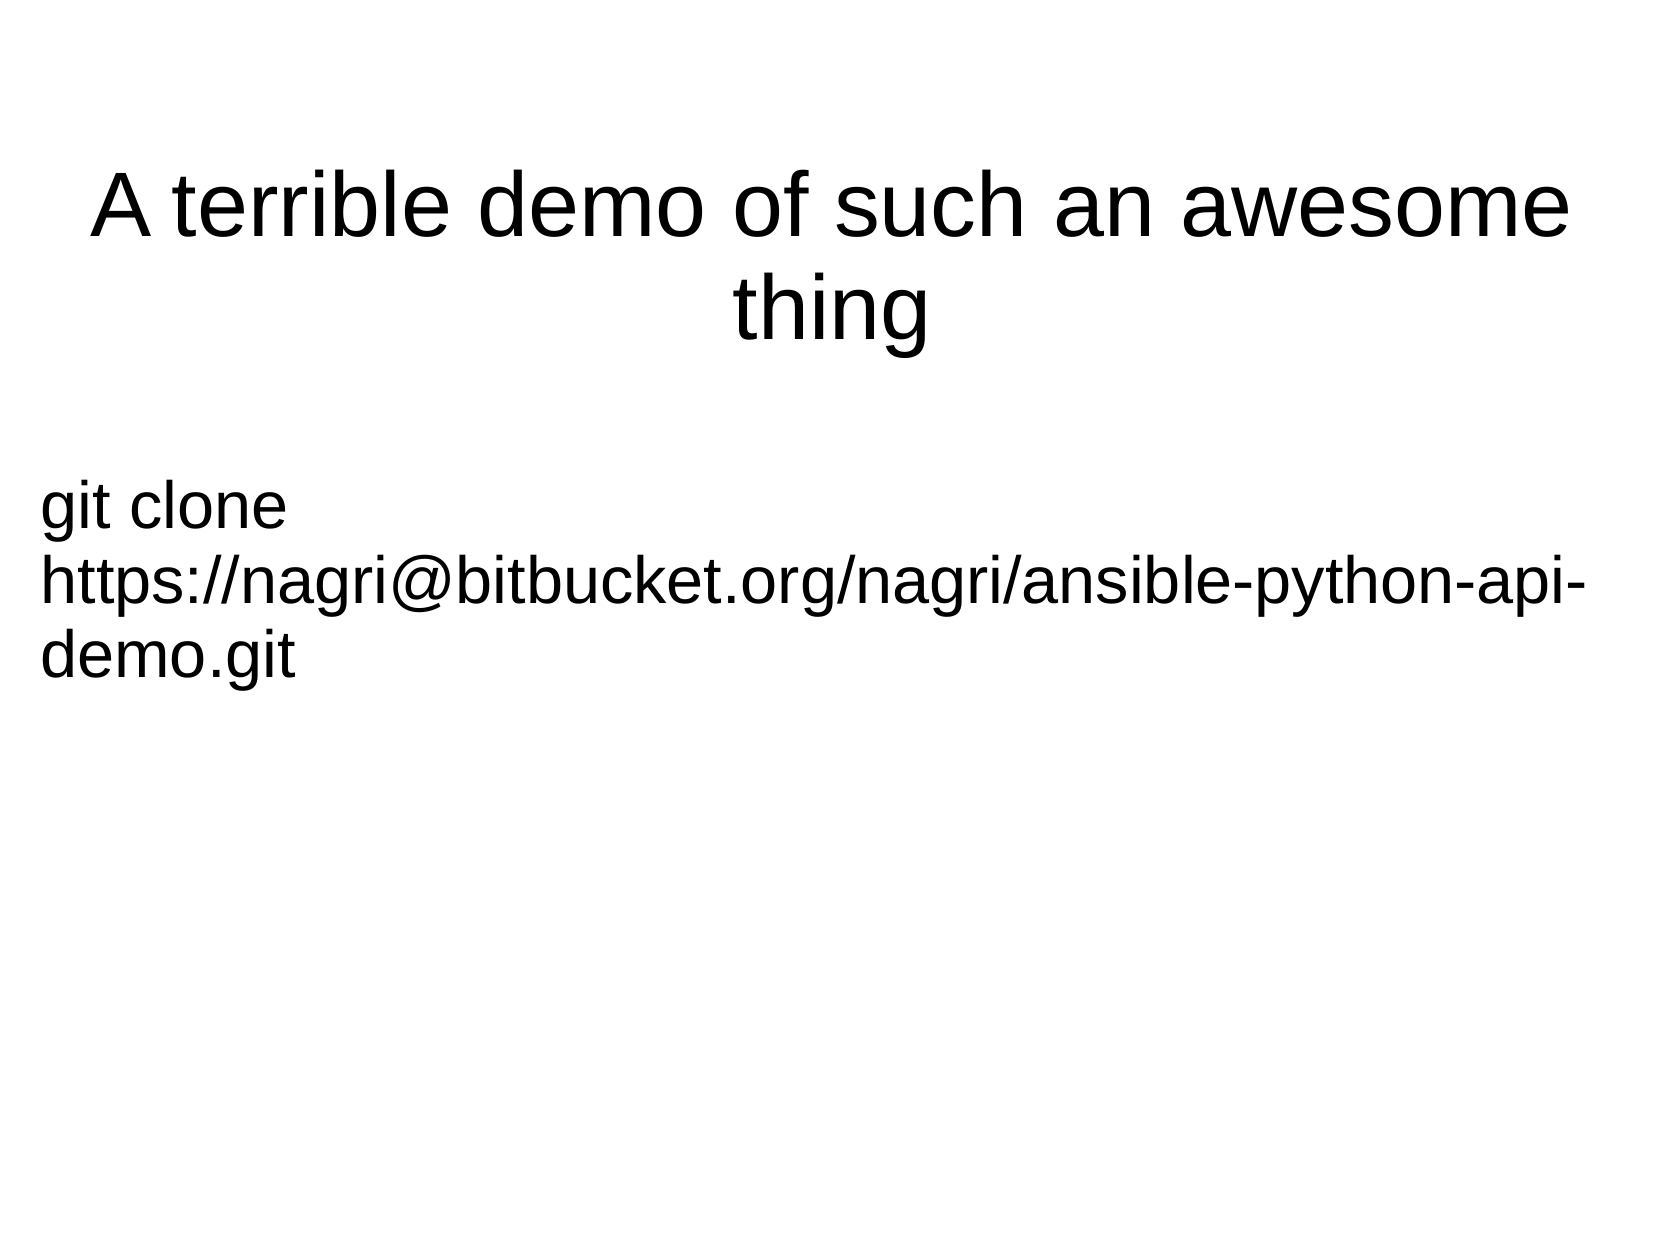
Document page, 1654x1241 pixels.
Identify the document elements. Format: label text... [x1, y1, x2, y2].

text_box A terrible demo of such an awesome thing [75, 146, 1635, 367]
text_box git clone https://nagri@bitbucket.org/nagri/ansible-python-api-demo.git [25, 460, 1619, 700]
